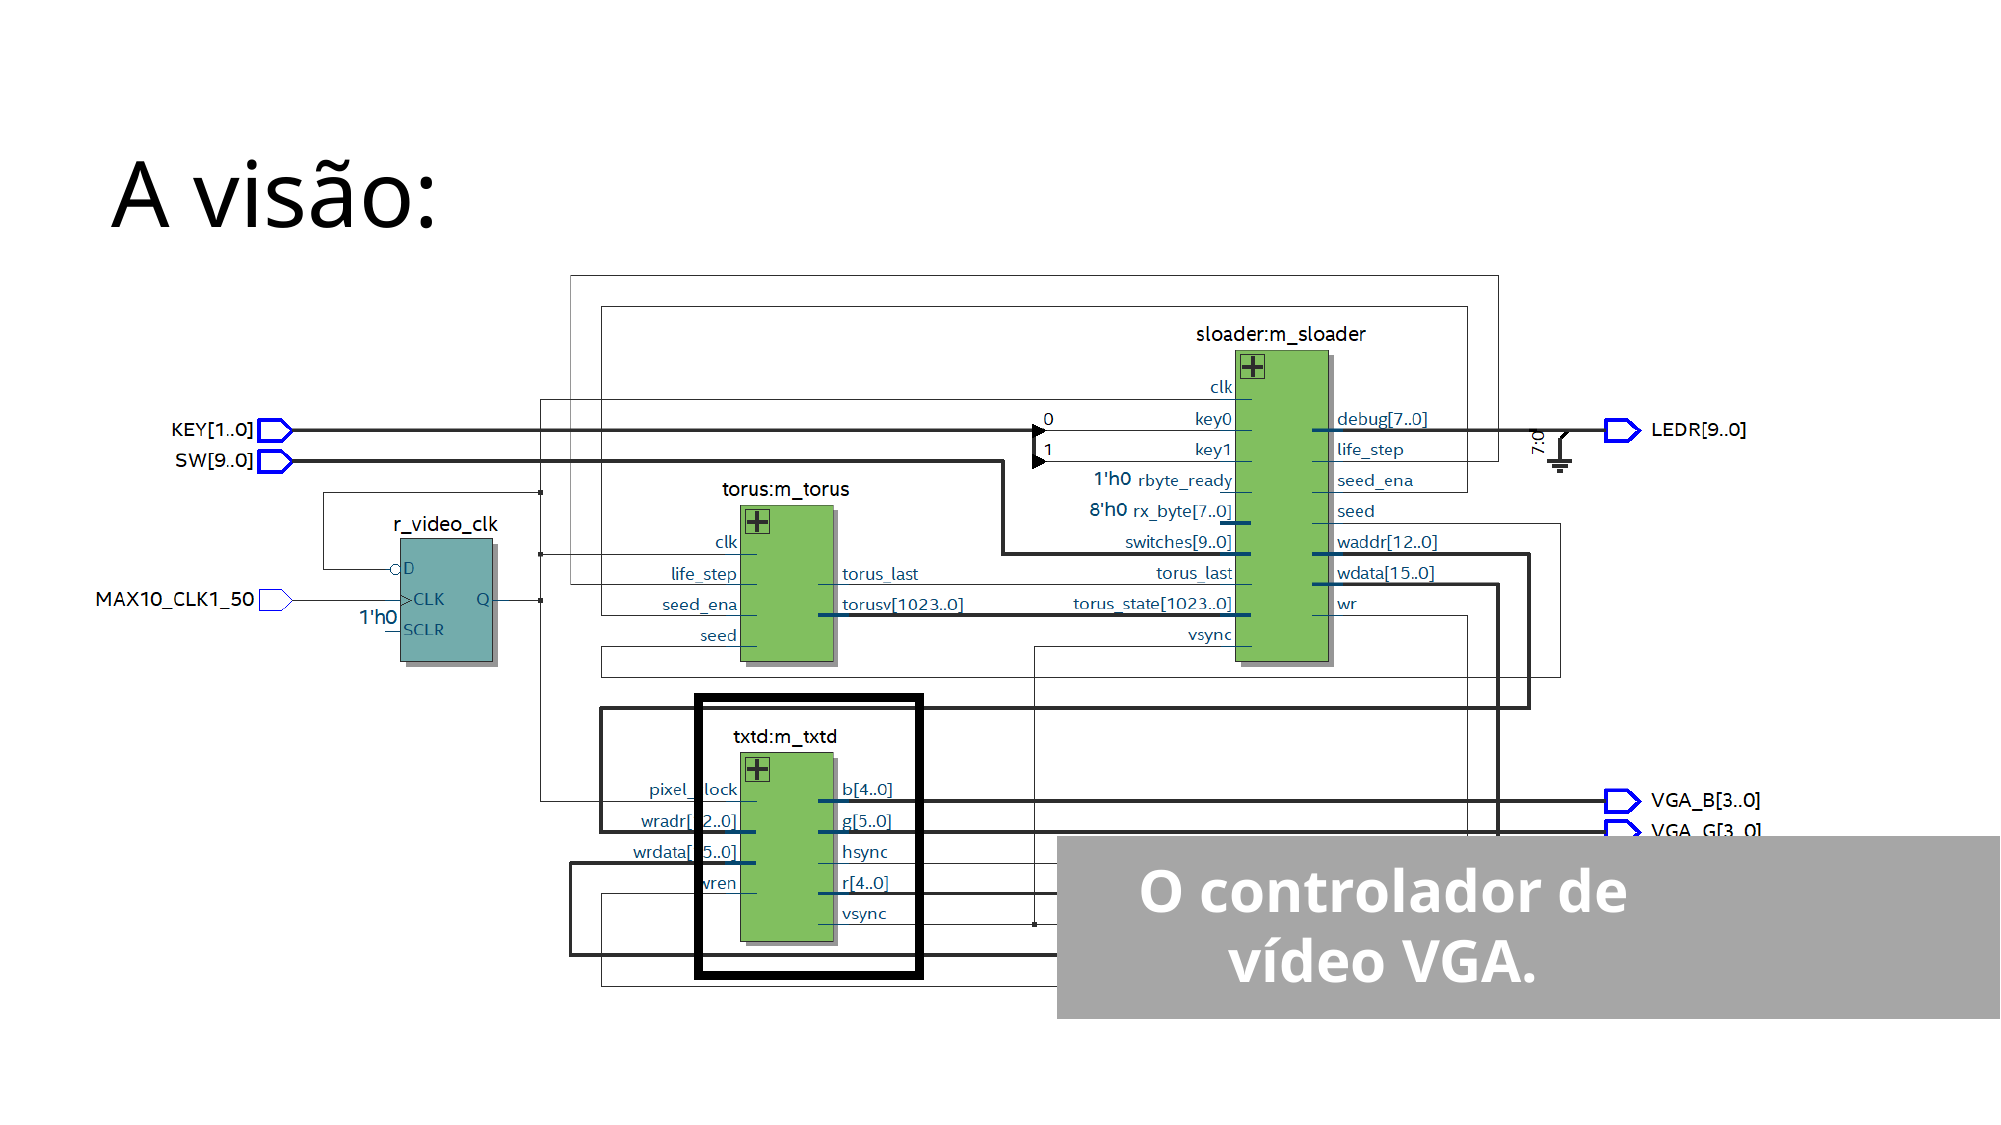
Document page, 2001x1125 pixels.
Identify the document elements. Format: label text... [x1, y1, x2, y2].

title A visão: [96, 70, 721, 326]
text_box [1057, 836, 2000, 1019]
text_box O controlador de vídeo VGA. [1118, 846, 1650, 1004]
picture [96, 196, 1809, 1021]
